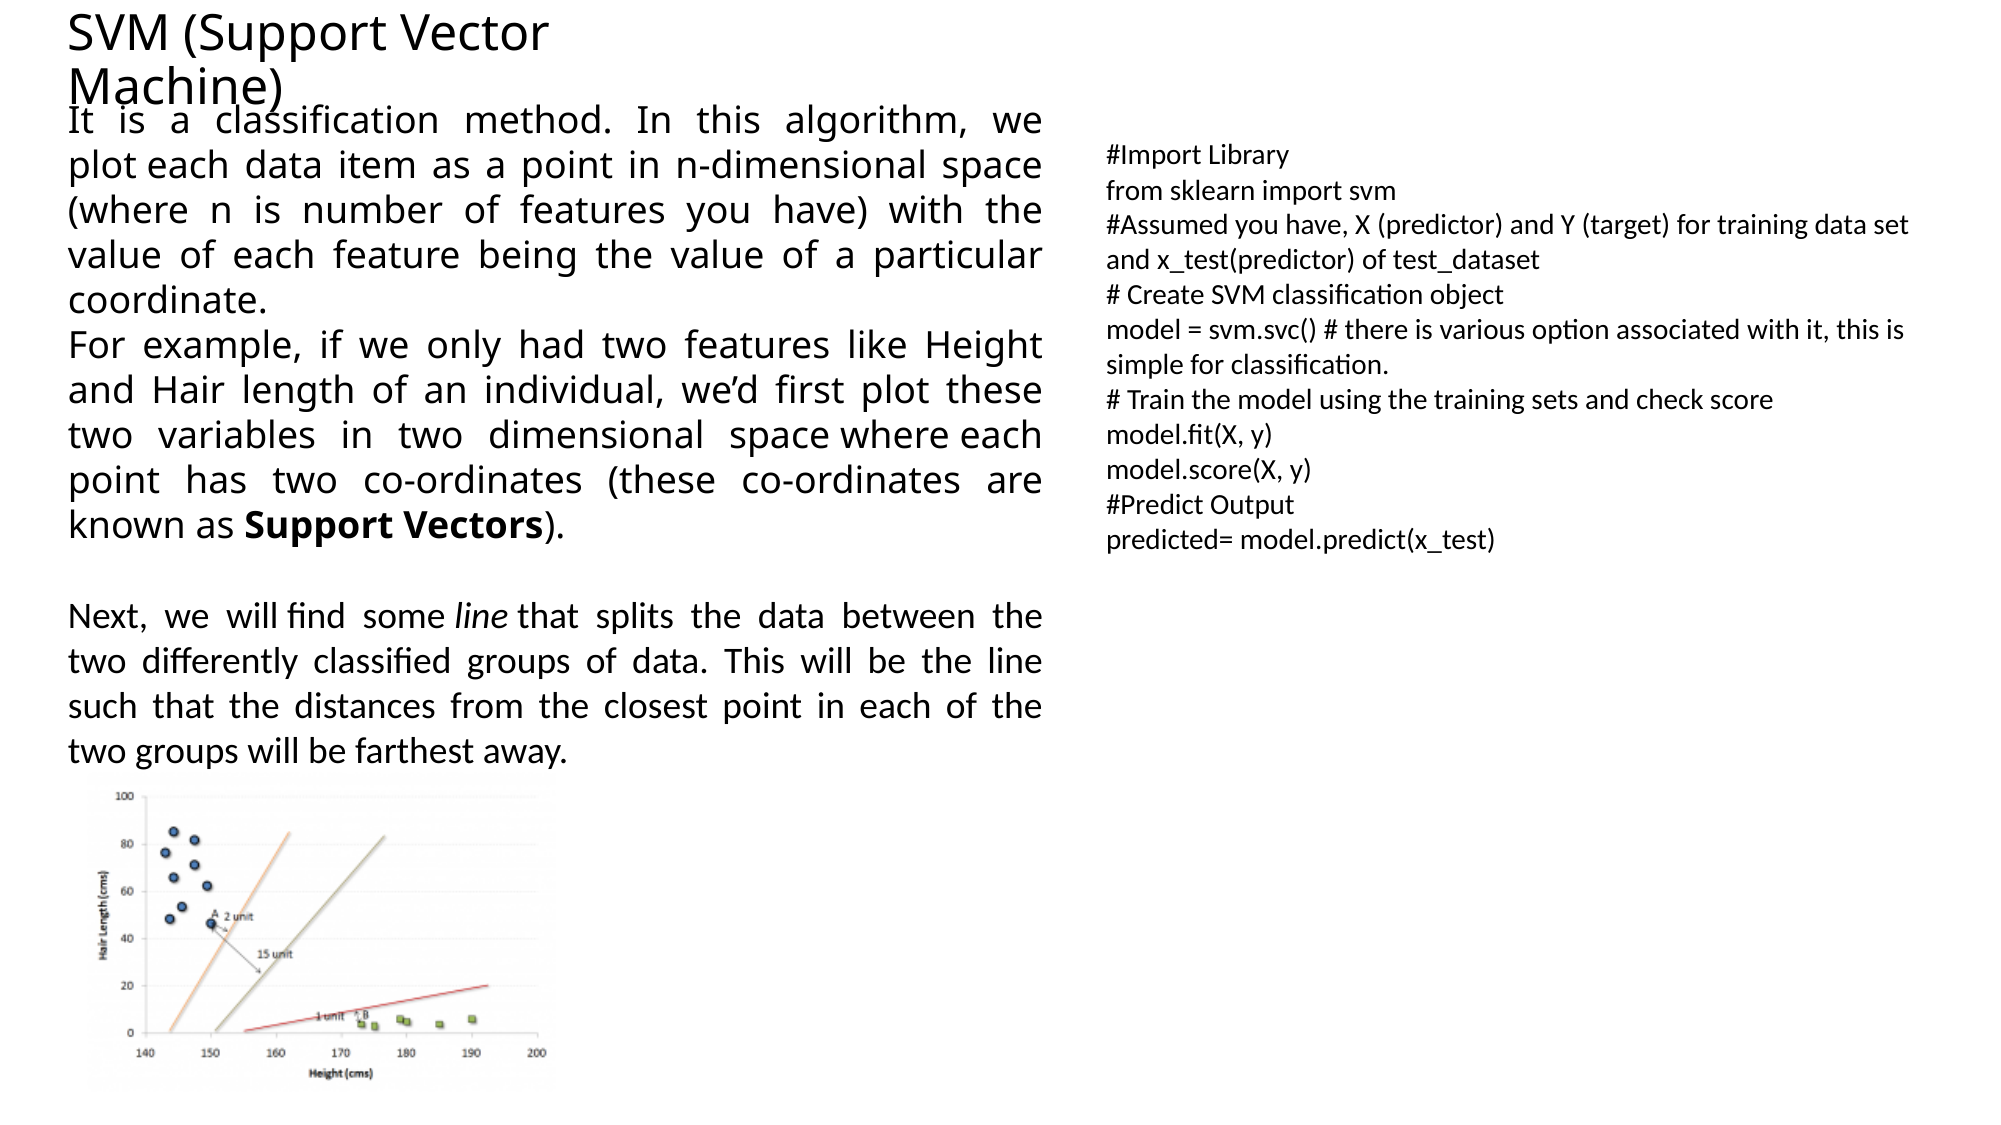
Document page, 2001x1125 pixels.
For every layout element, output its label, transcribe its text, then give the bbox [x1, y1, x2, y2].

text_box #Import Library from sklearn import svm #Assumed you have, X (predictor) and Y (target) for training data set and x_test(predictor) of test_dataset # Create SVM classification object model = svm.svc() # there is various option associated with it, this is simple for classification. # Train the model using the training sets and check score model.fit(X, y) model.score(X, y) #Predict Output predicted= model.predict(x_test) [1091, 128, 1971, 563]
picture [87, 772, 556, 1092]
title SVM (Support Vector Machine) [53, 0, 724, 88]
text_box It is a classification method. In this algorithm, we plot each data item as a point in n-dimensional space (where n is number of features you have) with the value of each feature being the value of a particular coordinate. For example, if we only had two features like Height and Hair length of an individual, we’d first plot these two variables in two dimensional space where each point has two co-ordinates (these co-ordinates are known as Support Vectors). Next, we will find some line that splits the data between the two differently classified groups of data. This will be the line such that the distances from the closest point in each of the two groups will be farthest away. [53, 88, 1059, 779]
